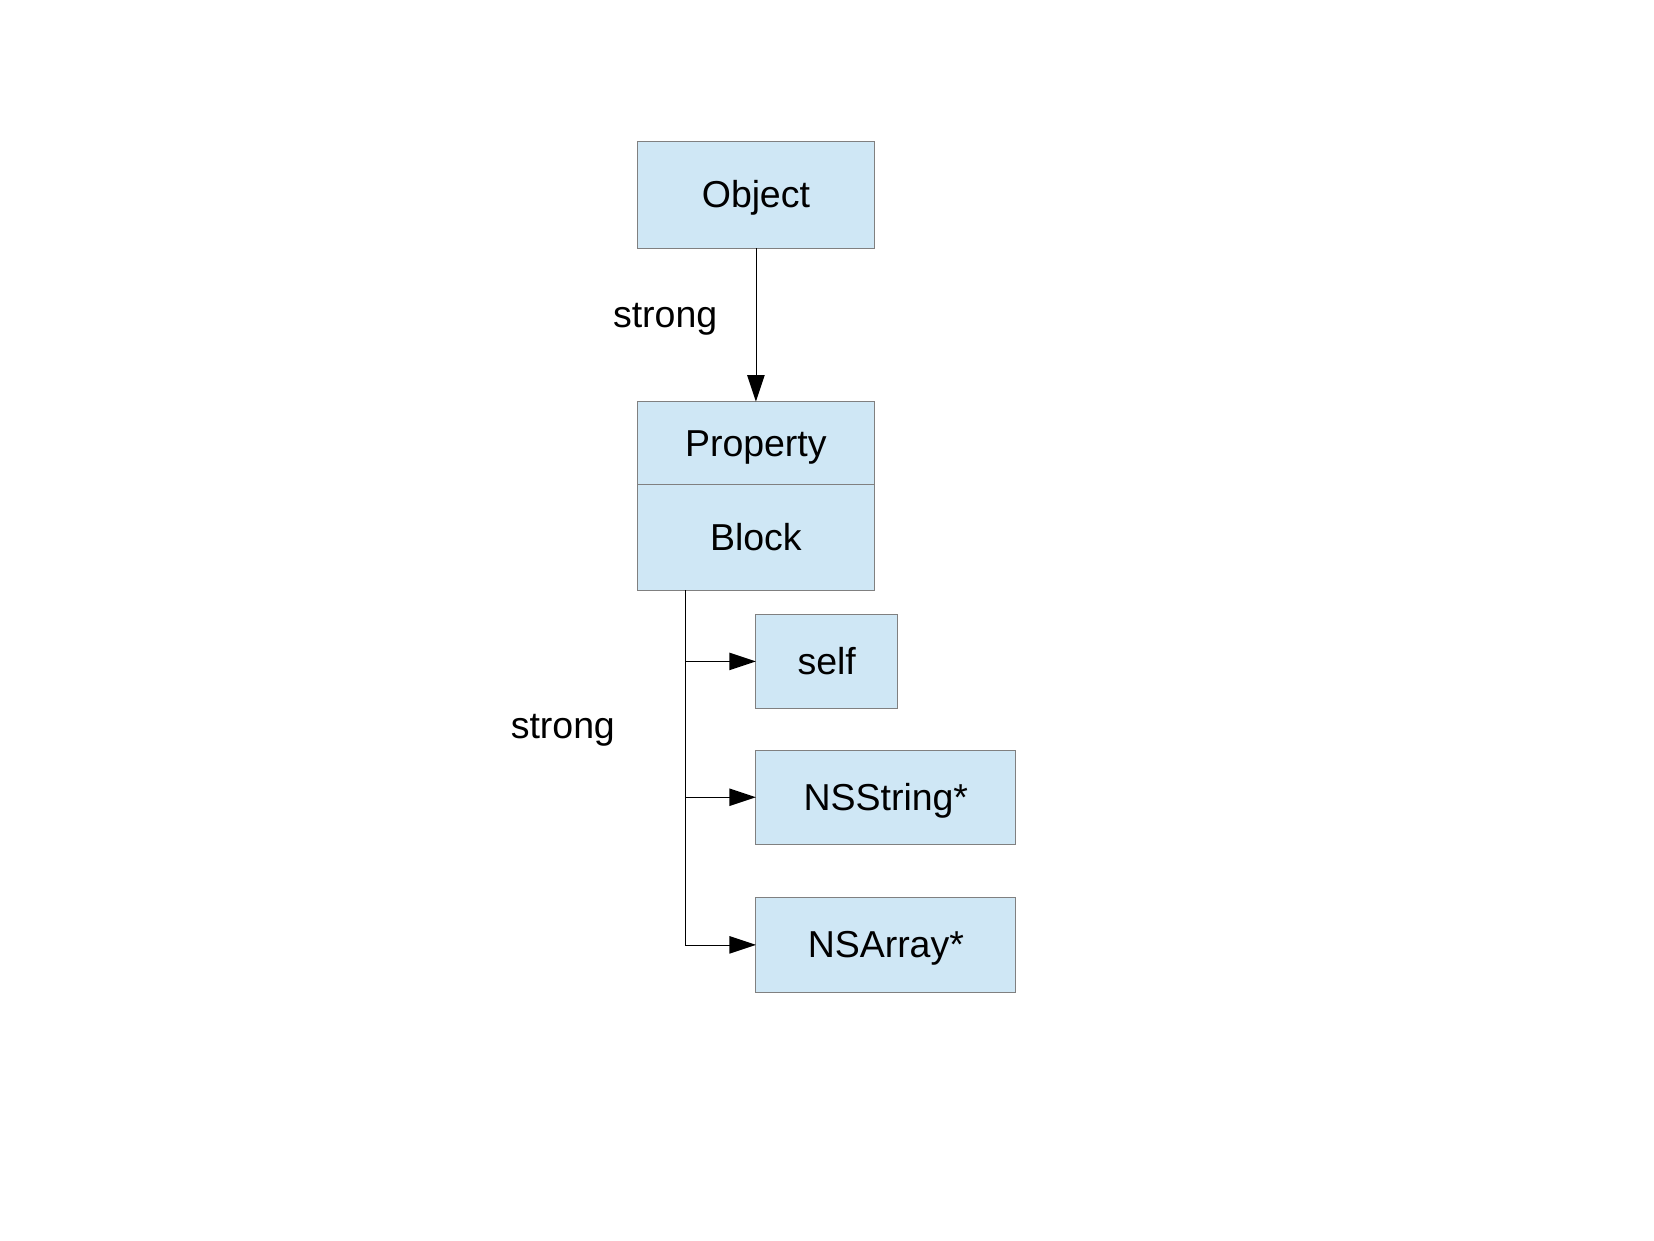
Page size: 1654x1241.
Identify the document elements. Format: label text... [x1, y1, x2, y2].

text_box Object [637, 141, 875, 249]
text_box self [755, 614, 898, 709]
text_box NSArray* [755, 897, 1016, 993]
text_box strong [496, 696, 630, 754]
text_box NSString* [755, 750, 1016, 845]
text_box strong [598, 285, 733, 343]
text_box Property [637, 401, 875, 485]
text_box Block [637, 485, 875, 591]
